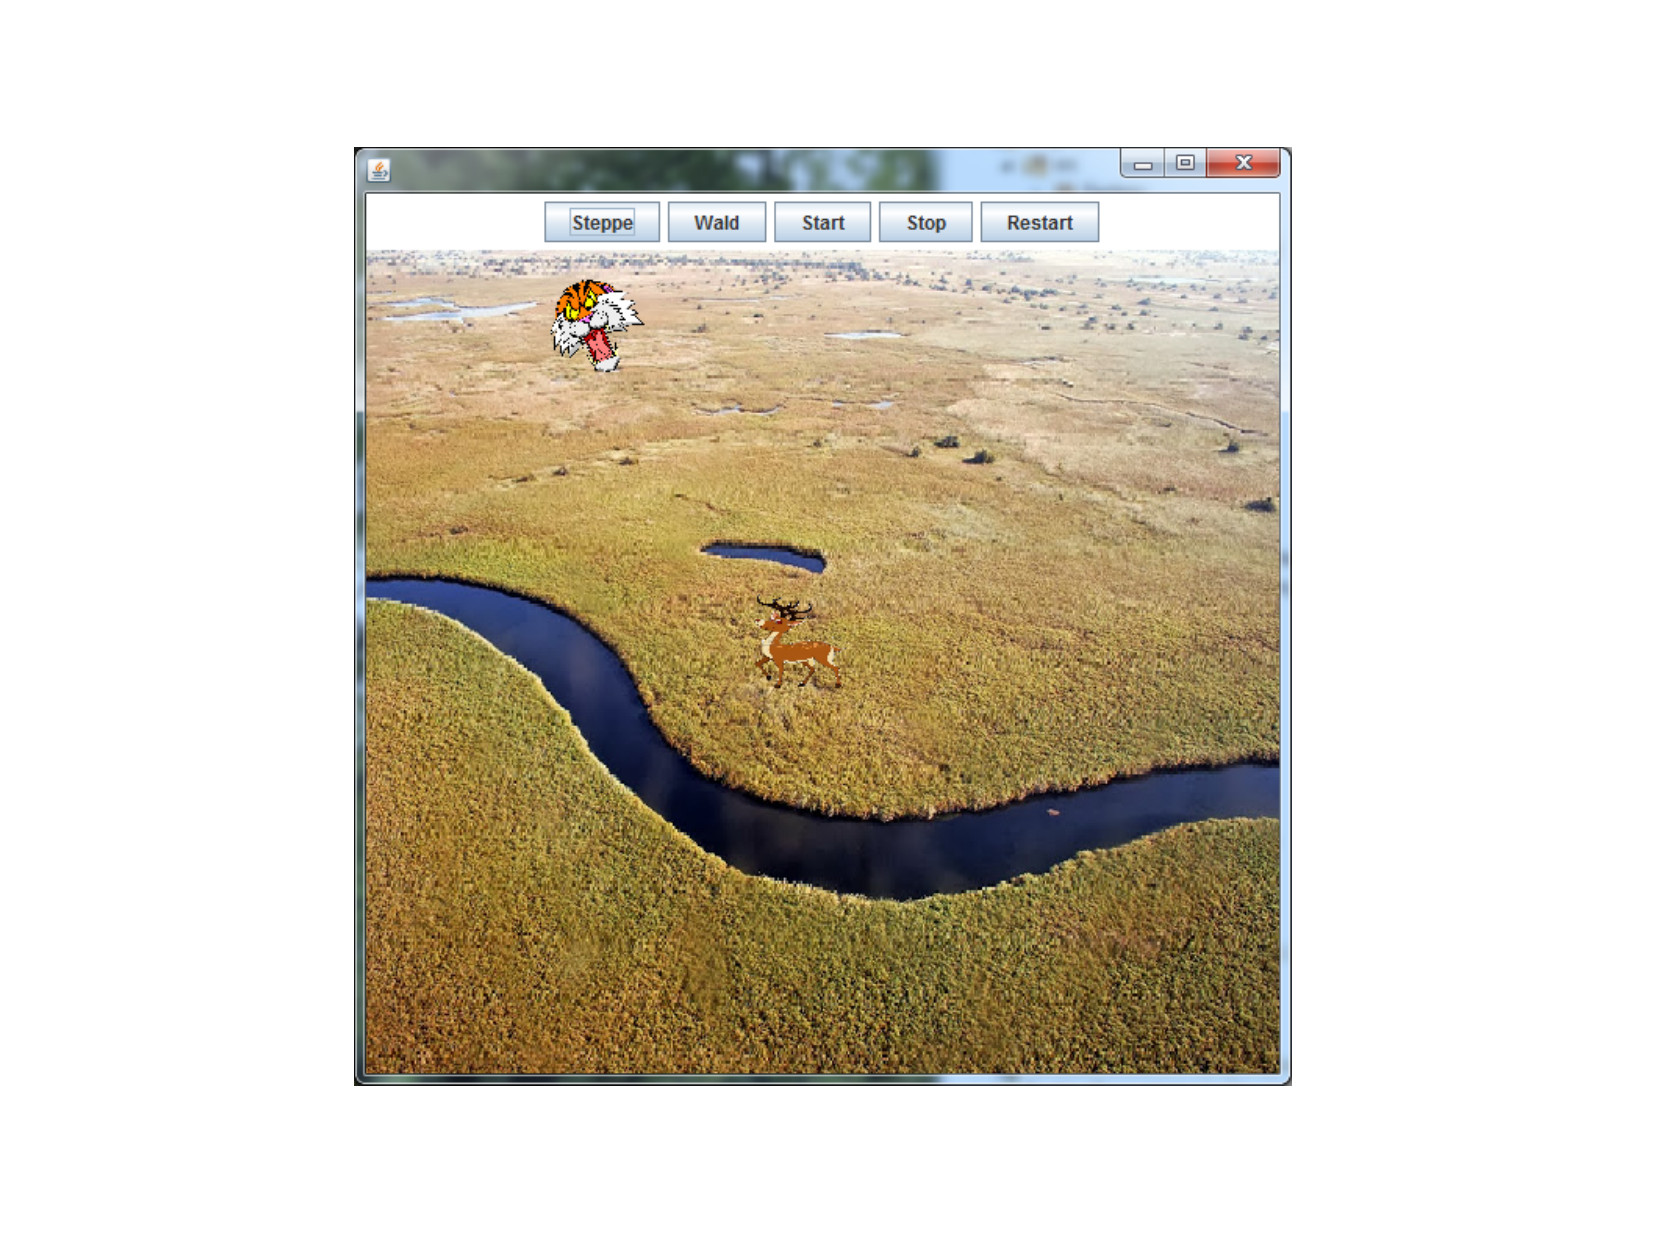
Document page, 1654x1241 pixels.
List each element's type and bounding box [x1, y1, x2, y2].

picture [354, 147, 1292, 1086]
